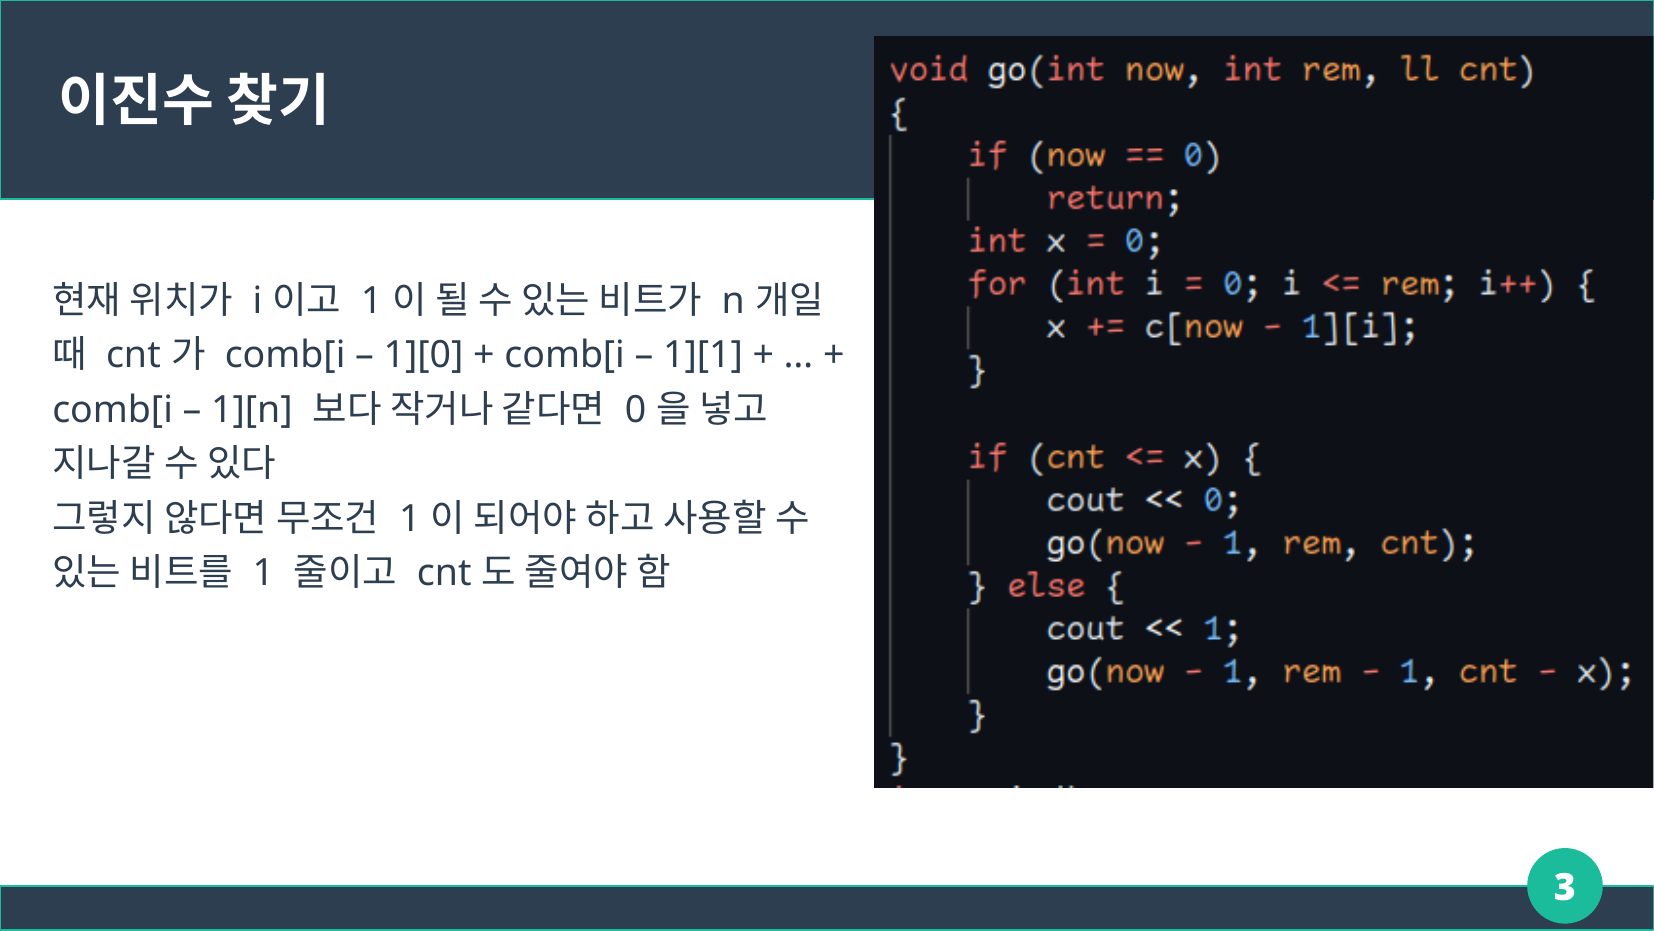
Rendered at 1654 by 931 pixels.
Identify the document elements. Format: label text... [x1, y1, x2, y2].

picture [874, 36, 1654, 788]
title 이진수 찾기 [59, 37, 874, 156]
text_box 현재 위치가 i이고 1이 될 수 있는 비트가 n개일 때 cnt가 comb[i – 1][0] + comb[i – 1][1] + … + comb[i – 1][n] 보다 작거나 같다면 0을 넣고 지나갈 수 있다 그렇지 않다면 무조건 1이 되어야 하고 사용할 수 있는 비트를 1 줄이고 cnt도 줄여야 함 [37, 262, 863, 605]
